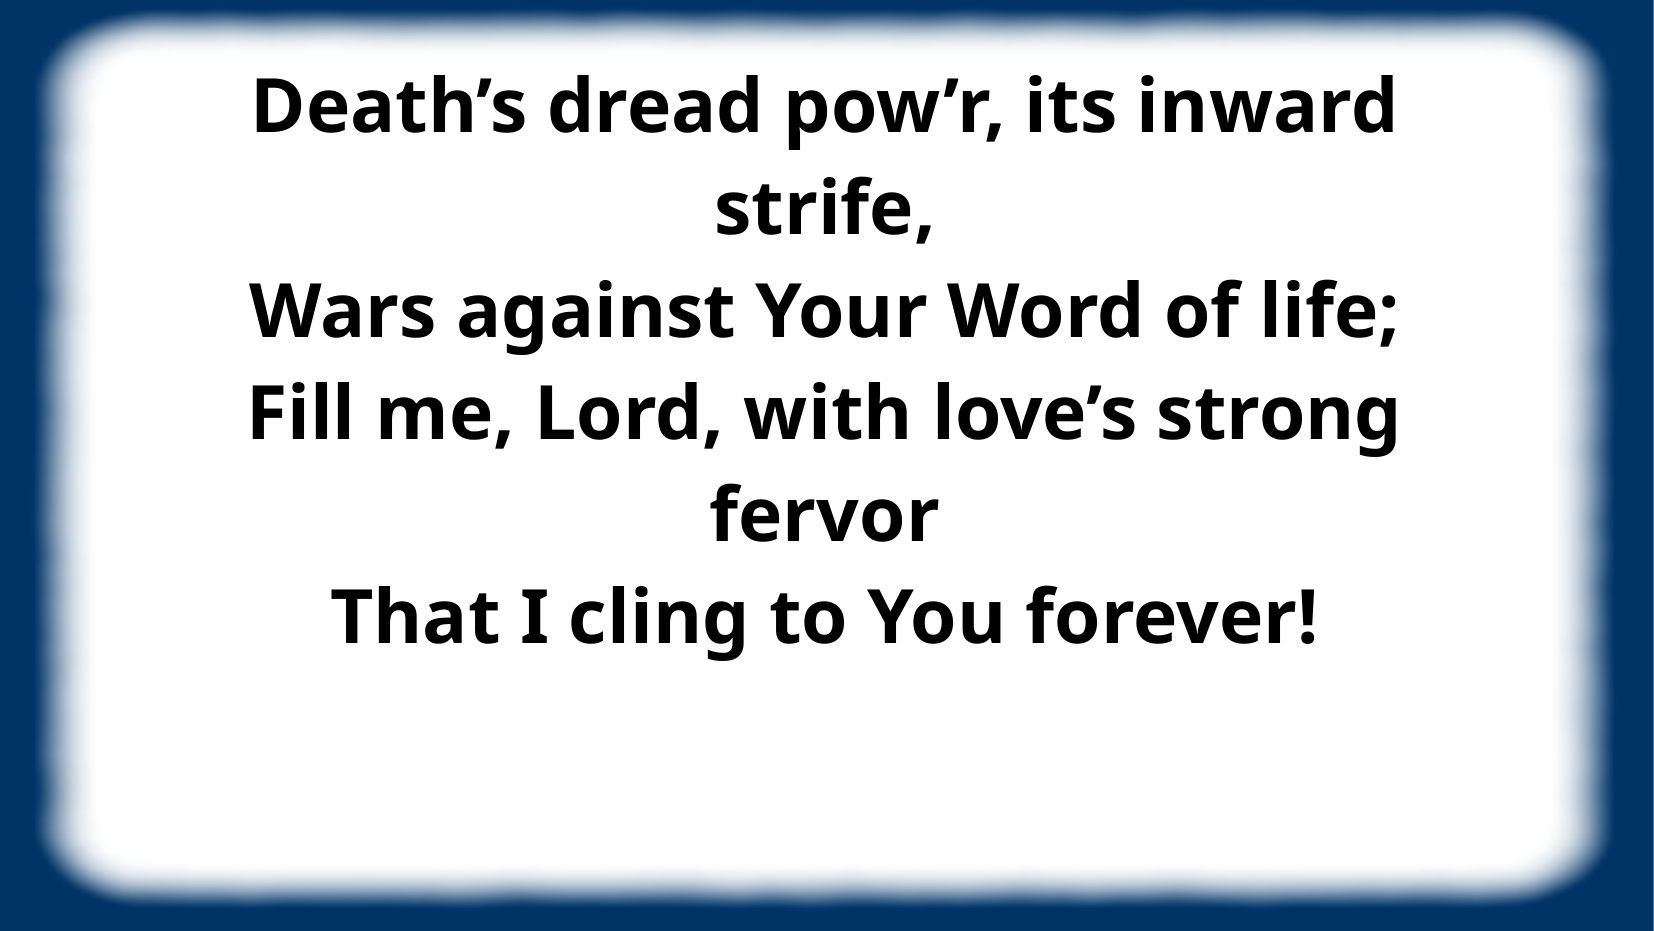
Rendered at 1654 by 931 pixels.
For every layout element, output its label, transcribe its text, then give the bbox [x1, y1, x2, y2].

text_box Death’s dread pow’r, its inward strife, Wars against Your Word of life; Fill me, Lord, with love’s strong fervor That I cling to You forever! [135, 45, 1516, 466]
picture [0, 0, 1654, 931]
